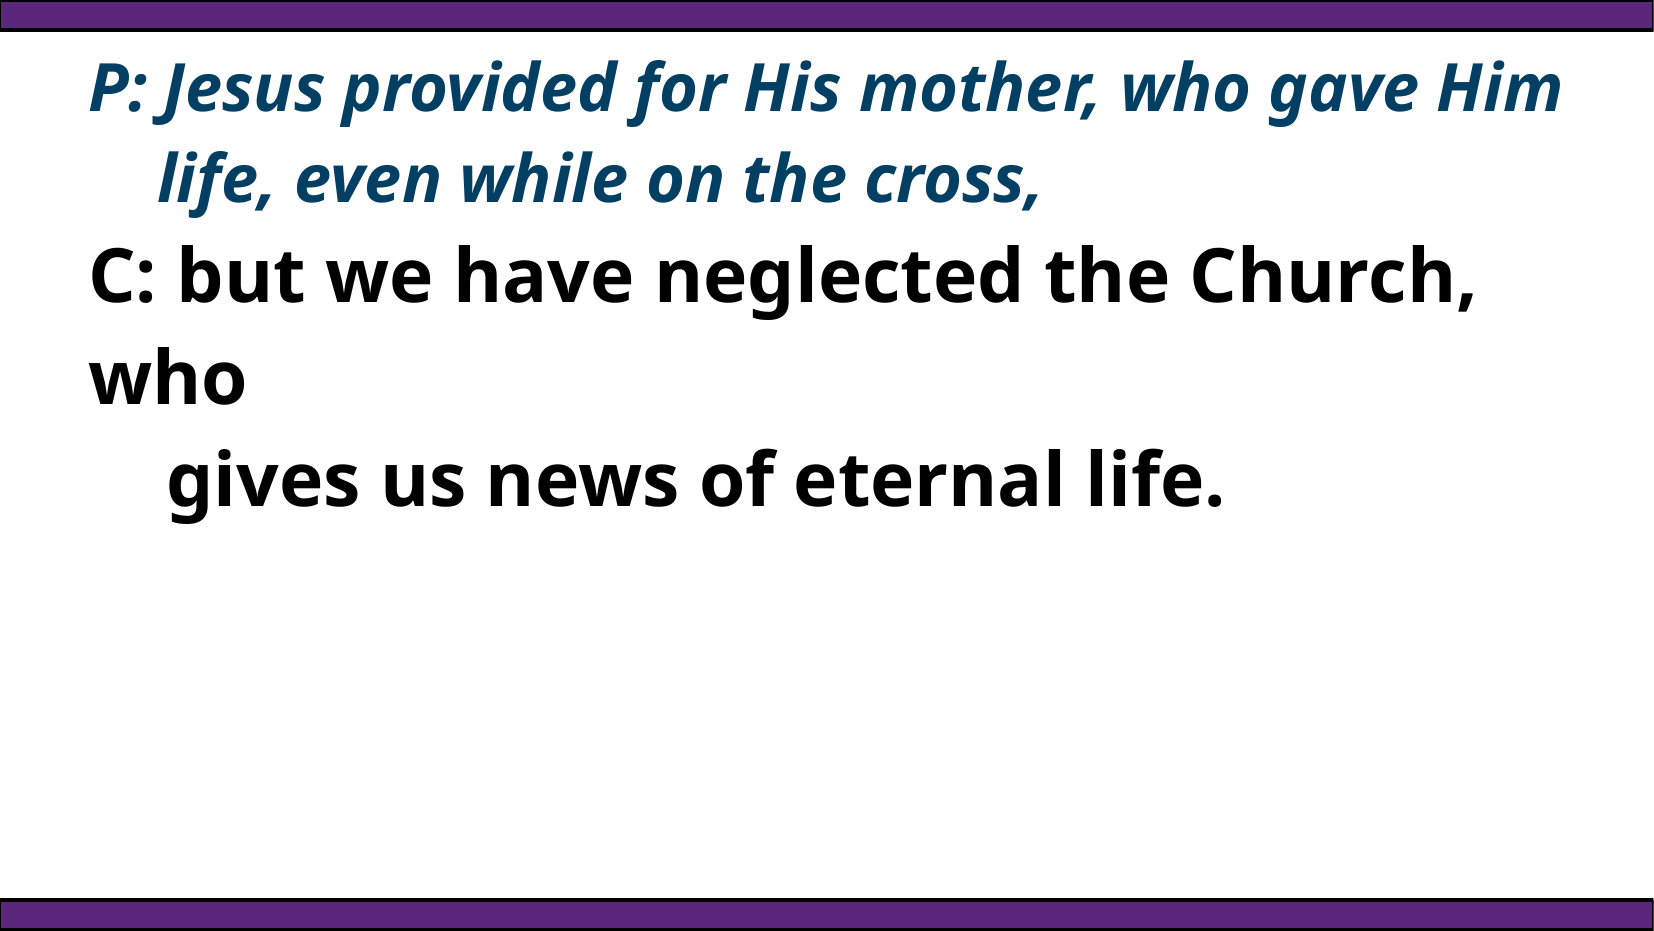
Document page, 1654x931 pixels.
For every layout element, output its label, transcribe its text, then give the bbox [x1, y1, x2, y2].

picture [0, 31, 1654, 900]
text_box [0, 0, 1654, 31]
text_box P: Jesus provided for His mother, who gave Him life, even while on the cross, C: but we have neglected the Church, who gives us news of eternal life. [73, 33, 1589, 426]
text_box [0, 900, 1654, 931]
